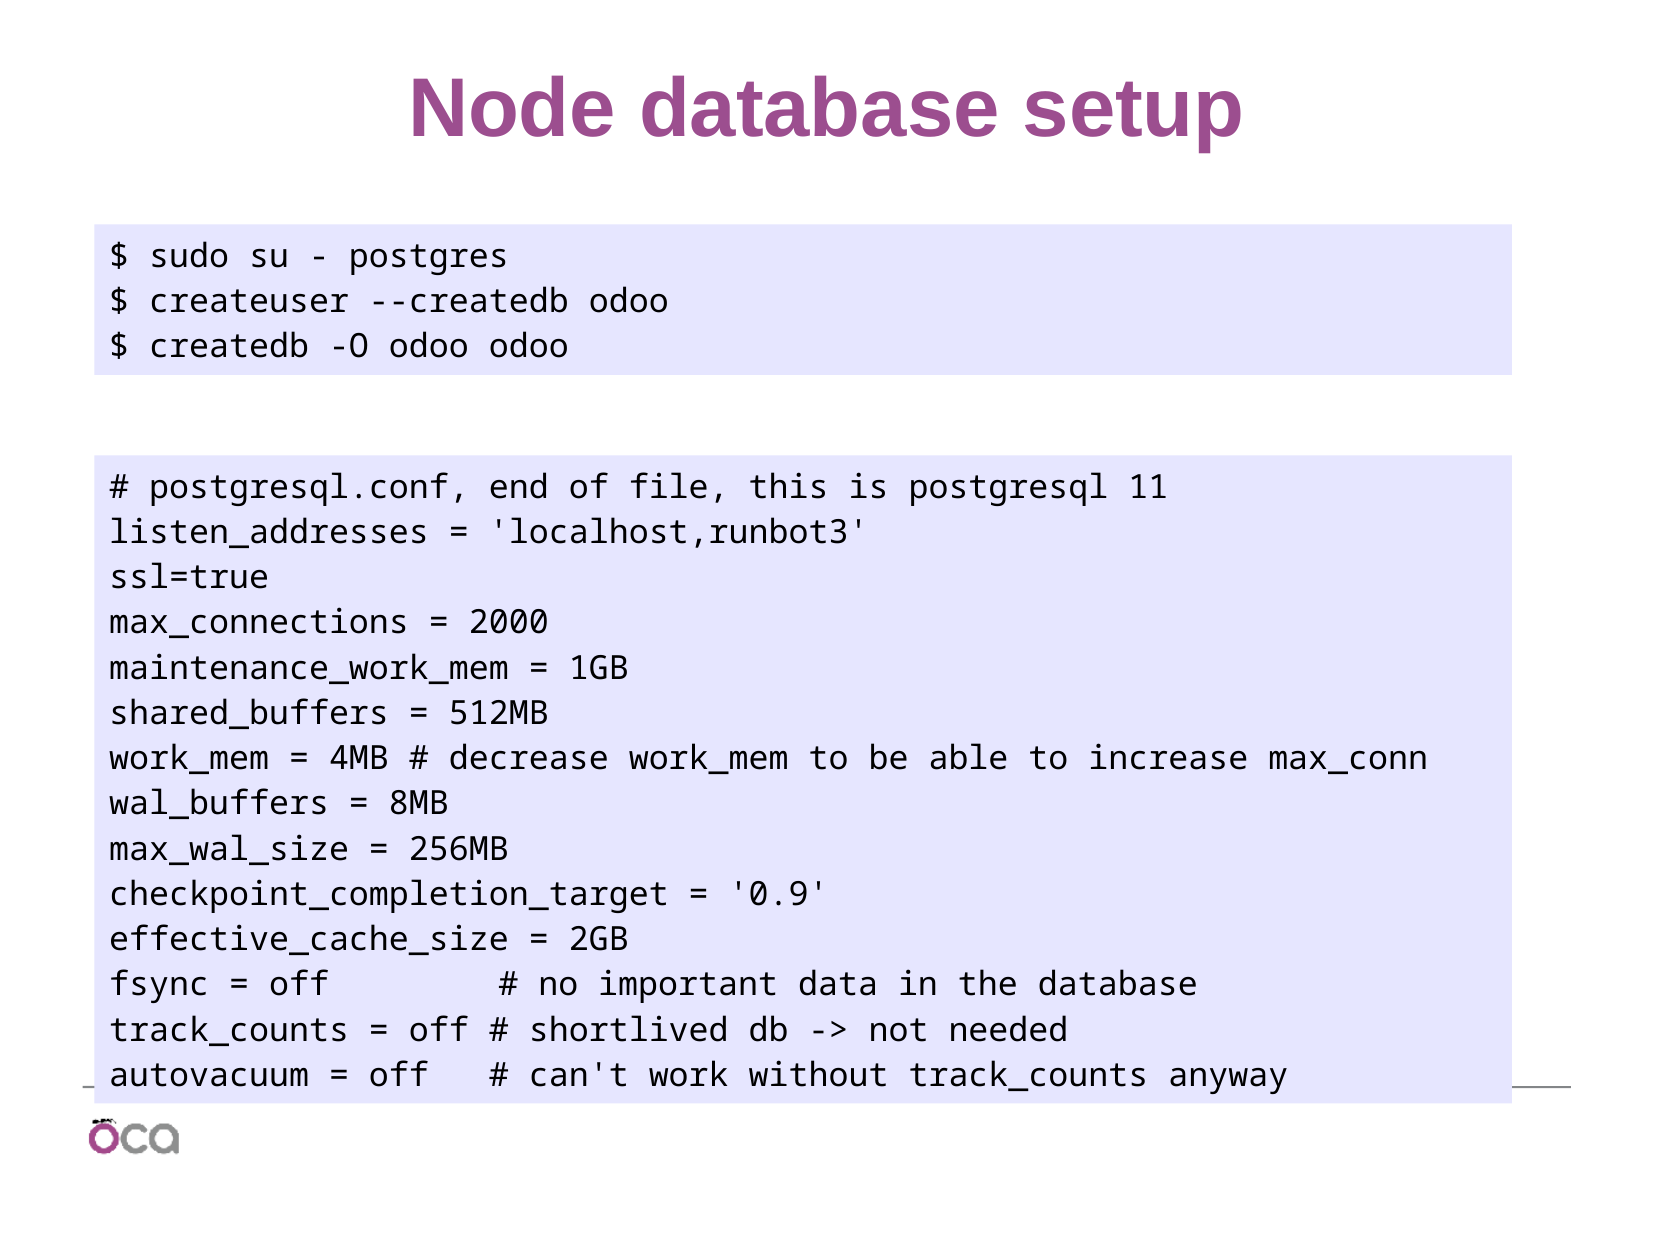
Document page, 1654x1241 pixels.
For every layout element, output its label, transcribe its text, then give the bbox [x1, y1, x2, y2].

text_box $ sudo su - postgres $ createuser --createdb odoo $ createdb -O odoo odoo [94, 224, 1512, 367]
title Node database setup [82, 0, 1571, 207]
text_box # postgresql.conf, end of file, this is postgresql 11 listen_addresses = 'localhost,runbot3' ssl=true max_connections = 2000 maintenance_work_mem = 1GB shared_buffers = 512MB work_mem = 4MB # decrease work_mem to be able to increase max_conn wal_buffers = 8MB max_wal_size = 256MB checkpoint_completion_target = '0.9' effective_cache_size = 2GB fsync = off # no important data in the database track_counts = off # shortlived db -> not needed autovacuum = off # can't work without track_counts anyway [94, 455, 1512, 996]
picture [82, 1089, 186, 1191]
